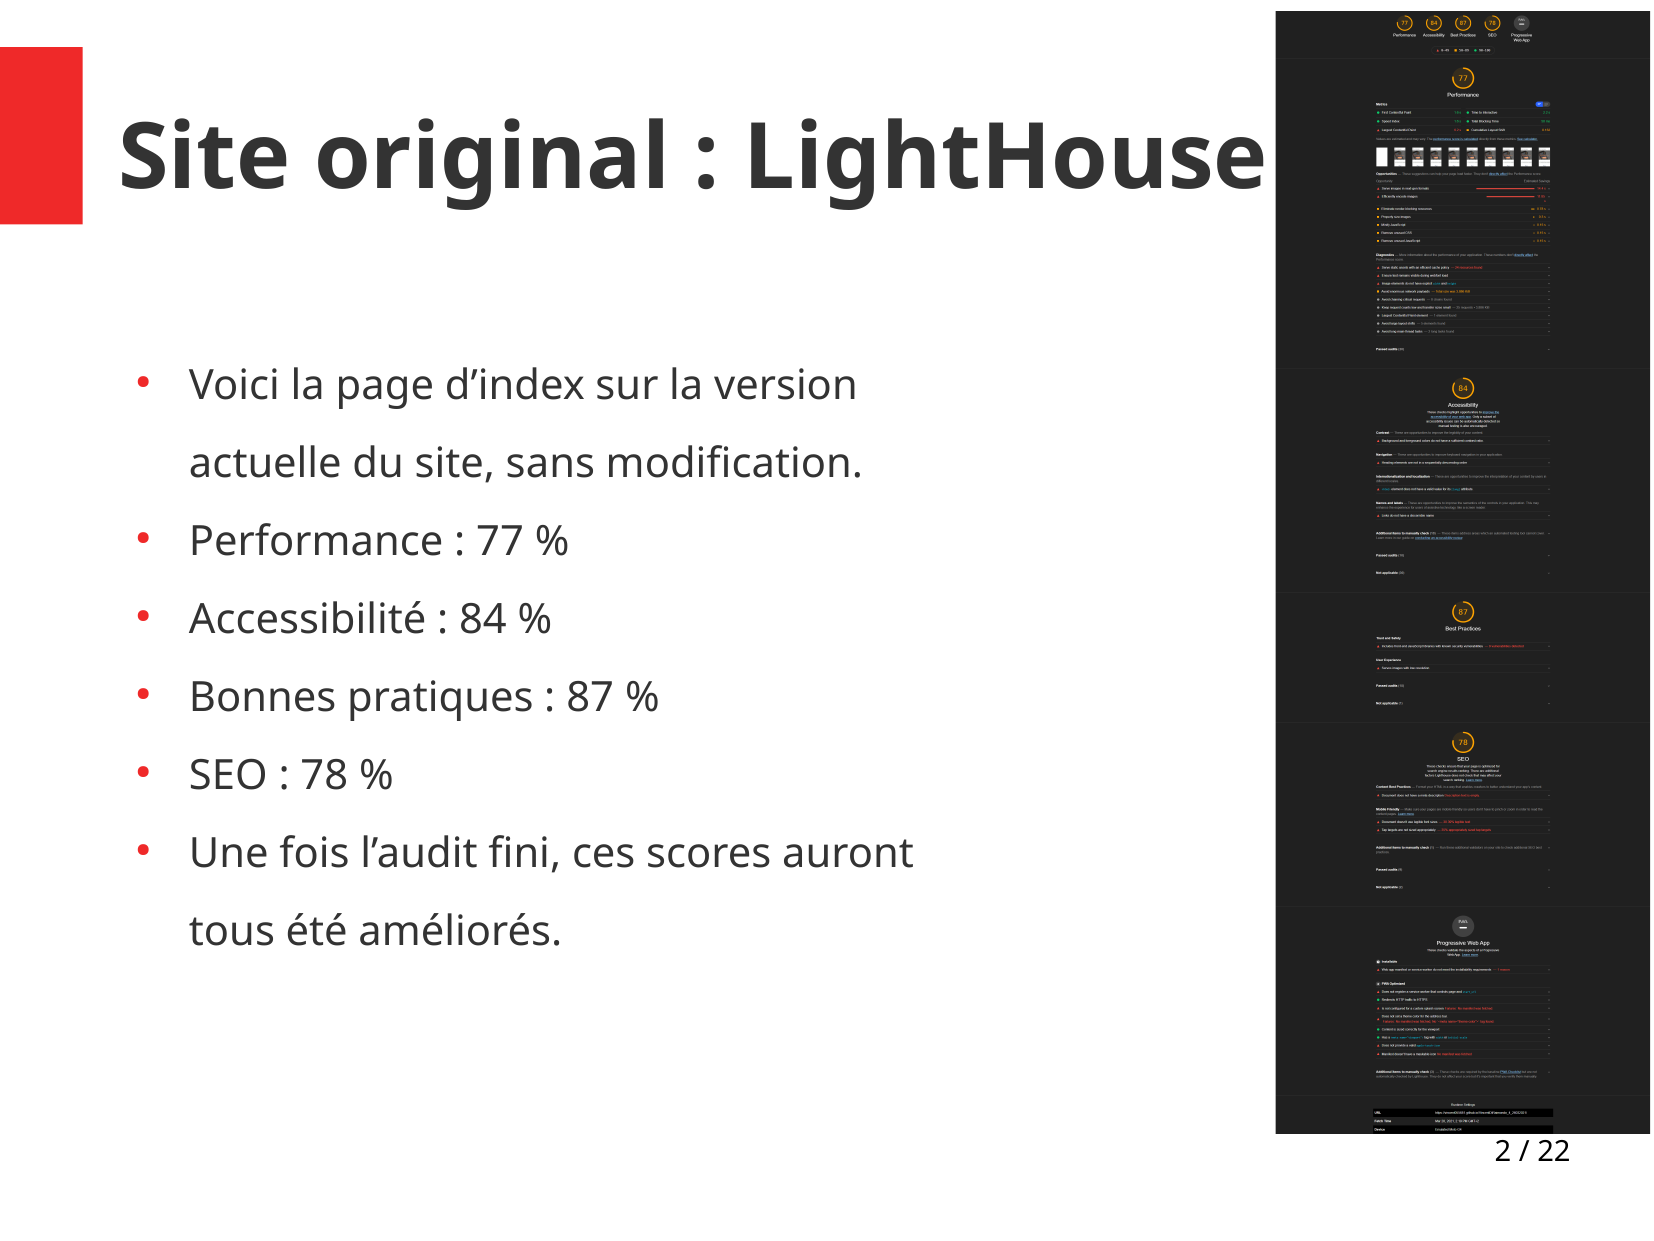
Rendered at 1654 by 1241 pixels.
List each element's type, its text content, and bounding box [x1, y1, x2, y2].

picture [1275, 11, 1651, 1134]
list Voici la page d’index sur la version actuelle du site, sans modification. Performance : 77 % Accessibilité : 84 % Bonnes pratiques : 87 % SEO : 78 % Une fois l’audit fini, ces scores auront tous été améliorés. [118, 354, 1275, 1074]
title Site original : LightHouse [118, 49, 1275, 257]
